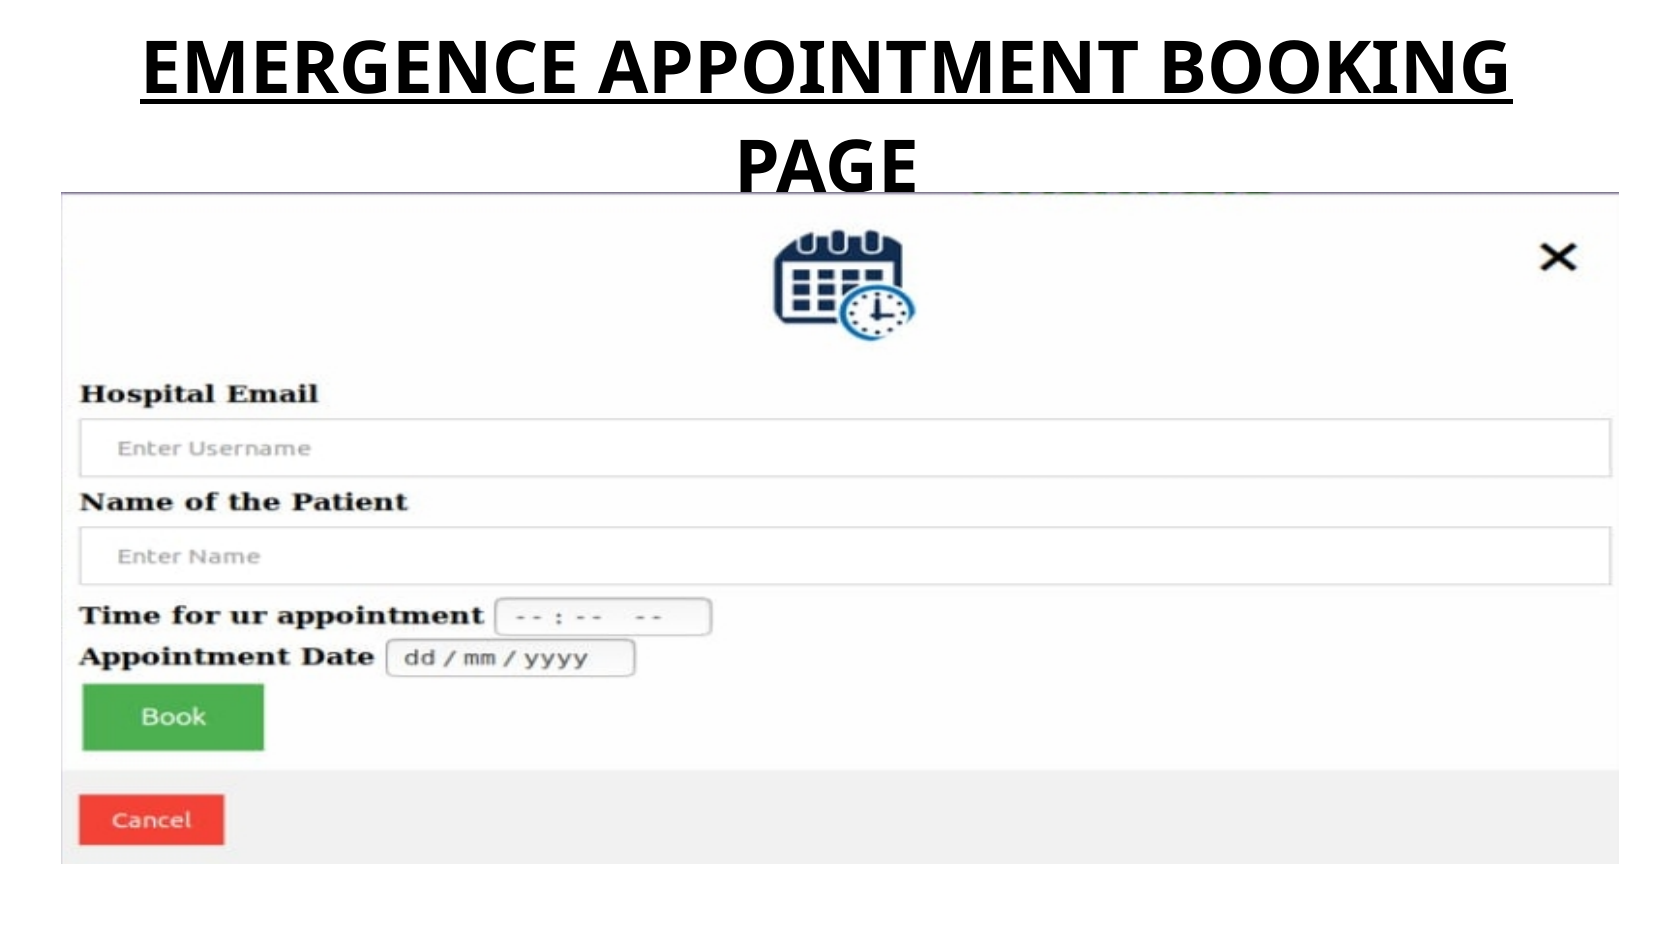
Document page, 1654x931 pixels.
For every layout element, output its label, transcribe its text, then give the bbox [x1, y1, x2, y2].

title EMERGENCE APPOINTMENT BOOKING PAGE [82, 37, 1571, 192]
picture [61, 192, 1619, 864]
